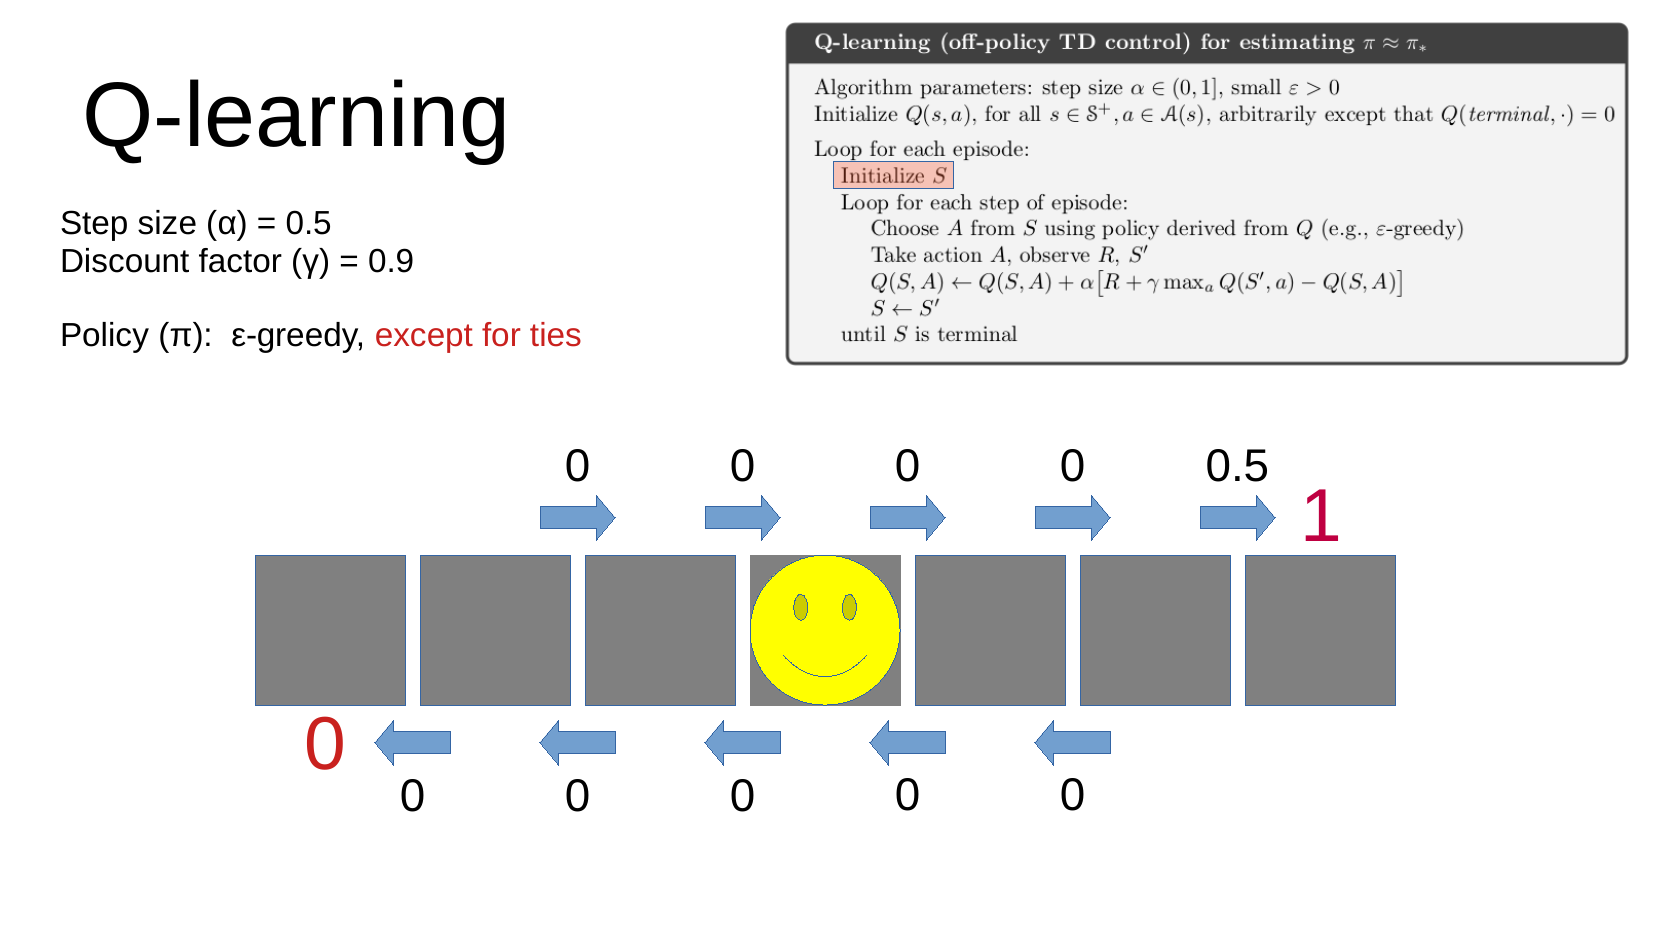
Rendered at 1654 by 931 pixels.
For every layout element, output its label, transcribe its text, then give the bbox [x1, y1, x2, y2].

title 1 [1268, 471, 1374, 561]
text_box [540, 511, 616, 541]
picture [773, 14, 1637, 376]
text_box [915, 555, 1066, 706]
title 0 [273, 698, 379, 789]
text_box [705, 511, 781, 541]
title 0 [690, 420, 796, 511]
text_box [870, 511, 946, 541]
title 0 [525, 750, 631, 841]
text_box [833, 161, 954, 189]
title 0 [525, 420, 631, 511]
title 0 [690, 750, 796, 841]
title Q-learning [82, 37, 773, 193]
title 0.5 [1185, 420, 1291, 511]
title 0 [855, 750, 961, 840]
title 0 [1020, 420, 1126, 511]
text_box [1200, 511, 1268, 541]
text_box [1034, 720, 1111, 750]
text_box [1035, 511, 1111, 541]
text_box [255, 555, 406, 706]
title 0 [1020, 750, 1126, 840]
title Step size (α) = 0.5 Discount factor (γ) = 0.9 Policy (π): ε-greedy, except for ties [60, 186, 616, 409]
text_box [420, 555, 571, 706]
text_box [379, 720, 451, 750]
text_box [539, 720, 616, 750]
text_box [1080, 555, 1231, 706]
text_box [704, 720, 781, 750]
title 0 [360, 750, 466, 841]
title 0 [855, 420, 961, 511]
text_box [750, 555, 901, 706]
text_box [585, 555, 736, 706]
text_box [869, 720, 946, 750]
text_box [1245, 555, 1396, 706]
